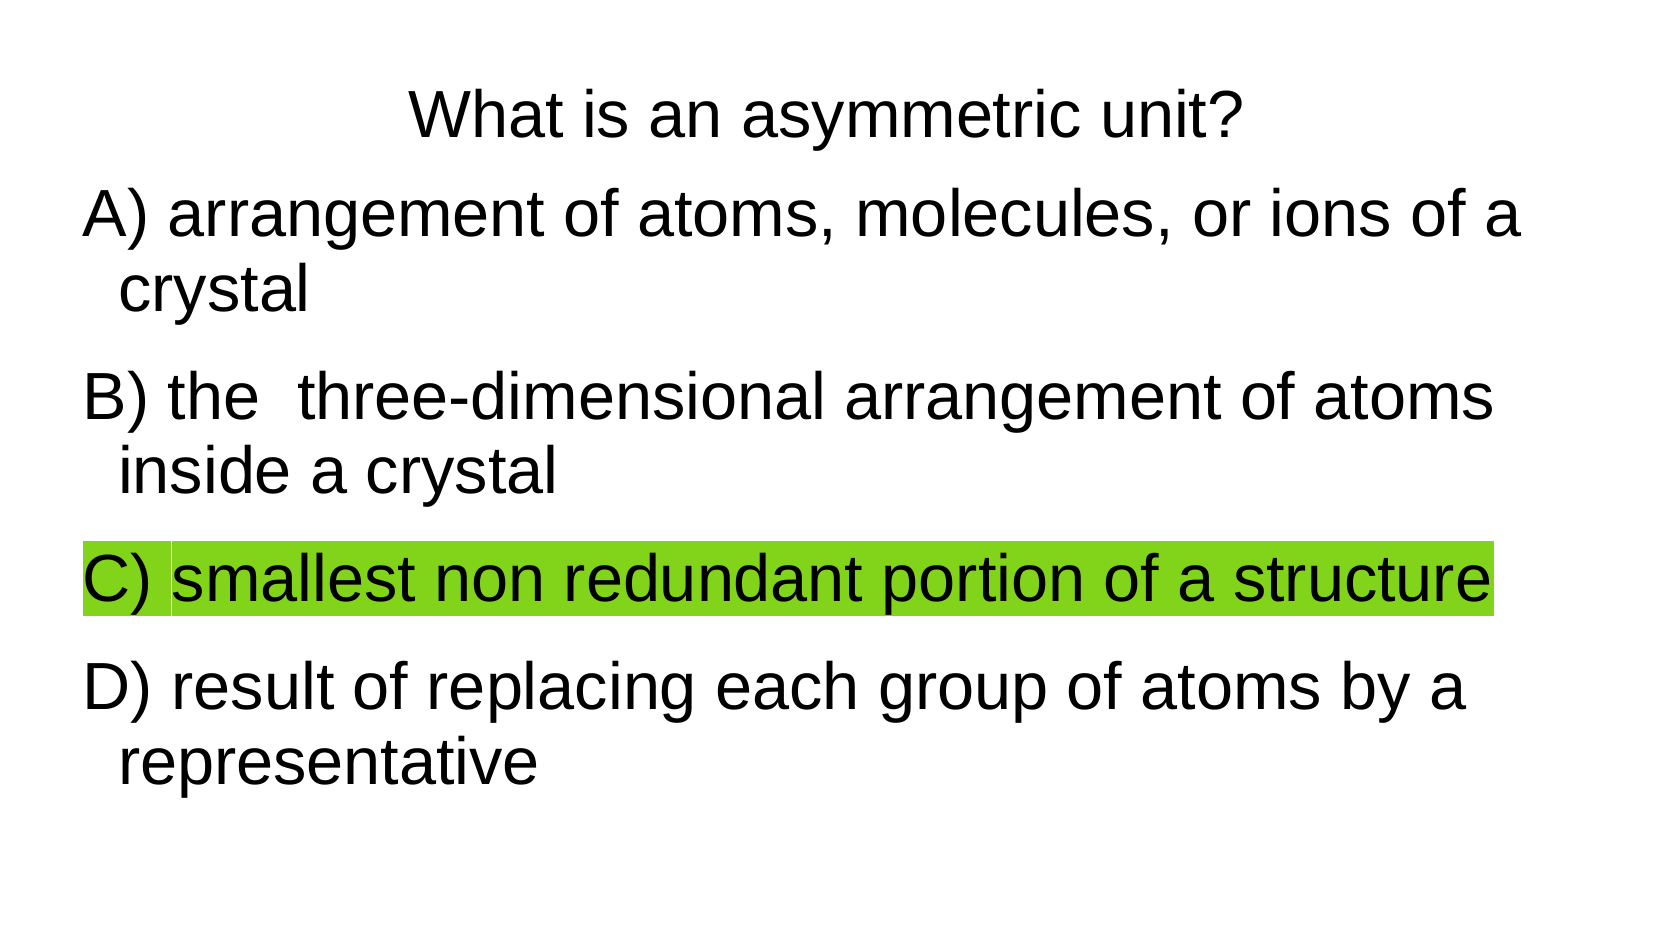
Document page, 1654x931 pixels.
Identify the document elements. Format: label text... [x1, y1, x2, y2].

title What is an asymmetric unit? [82, 37, 1571, 176]
subtitle arrangement of atoms, molecules, or ions of a crystal the three-dimensional arrangement of atoms inside a crystal smallest non redundant portion of a structure result of replacing each group of atoms by a representative [82, 176, 1571, 798]
